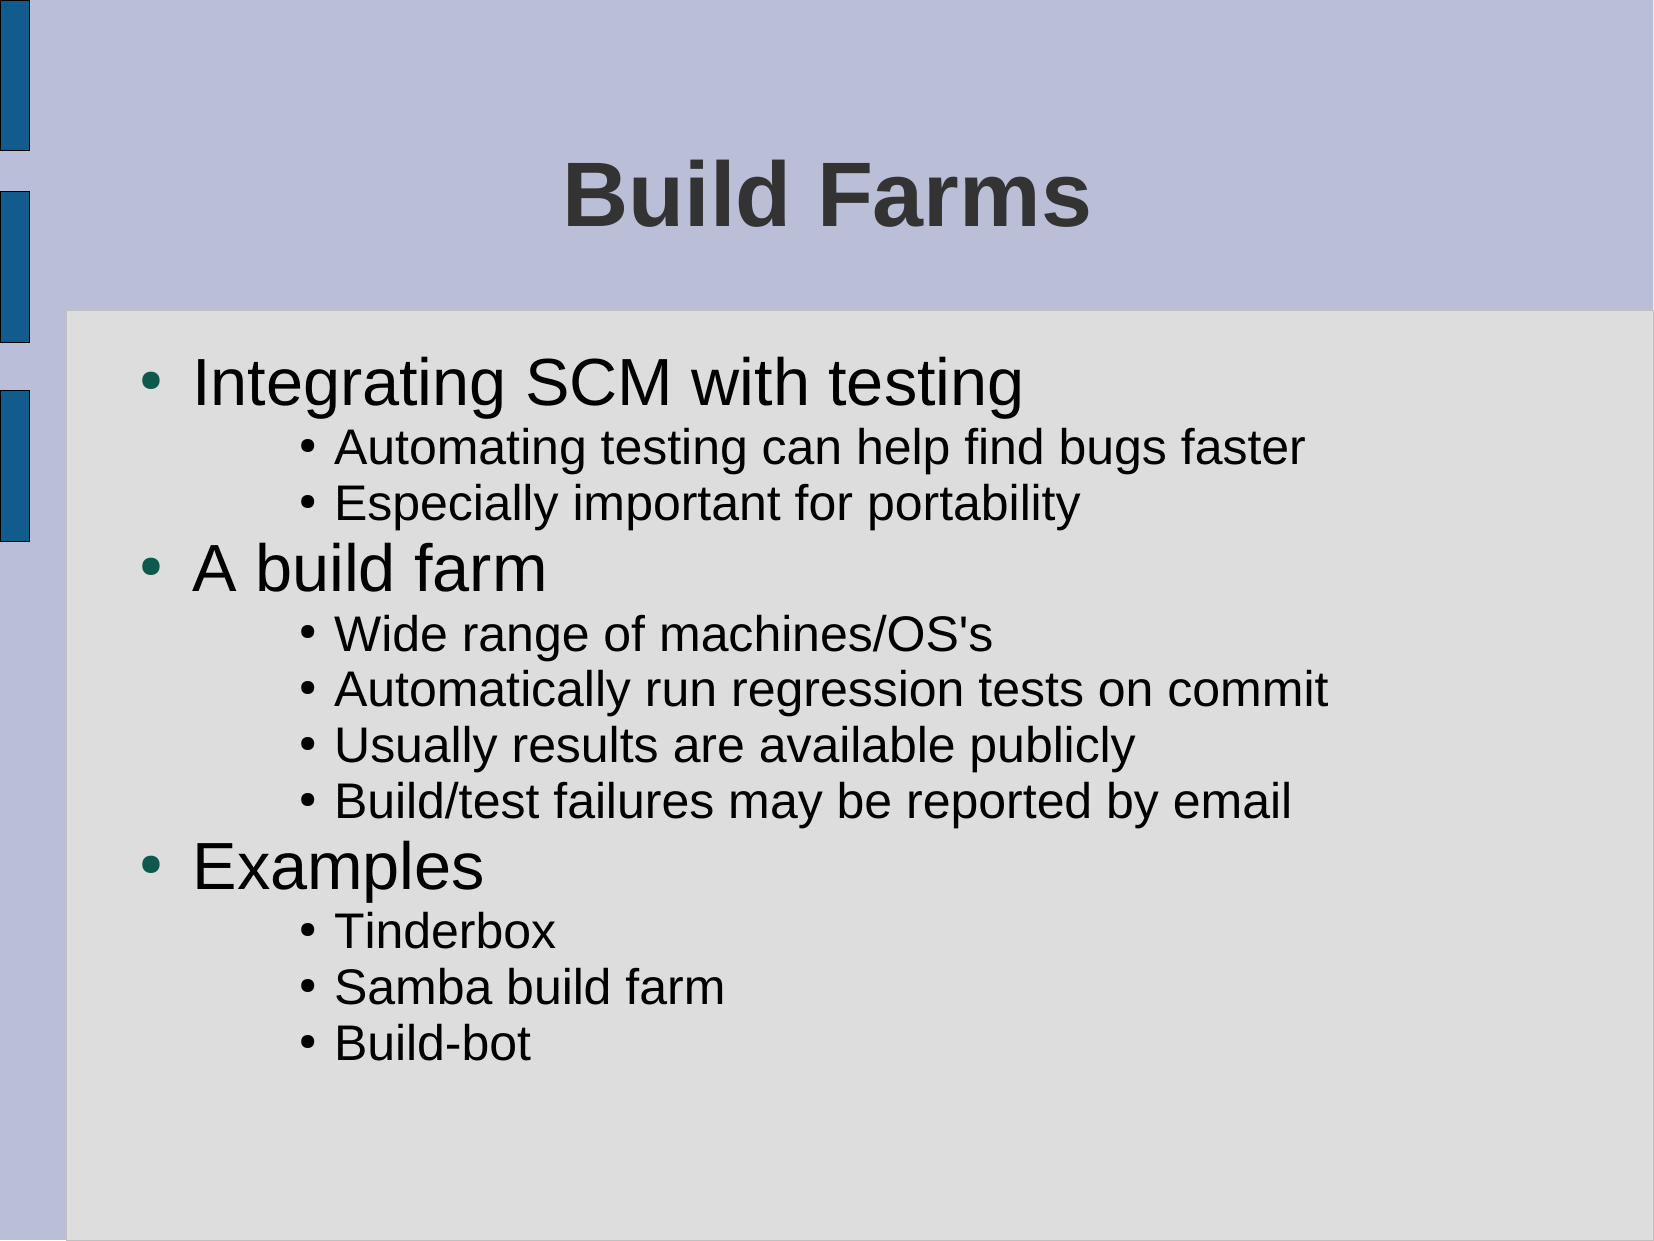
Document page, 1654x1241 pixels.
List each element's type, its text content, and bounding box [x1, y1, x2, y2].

title Build Farms [121, 98, 1534, 291]
list Integrating SCM with testing Automating testing can help find bugs faster Especially important for portability A build farm Wide range of machines/OS's Automatically run regression tests on commit Usually results are available publicly Build/test failures may be reported by email Examples Tinderbox Samba build farm Build-bot [121, 344, 1534, 1112]
